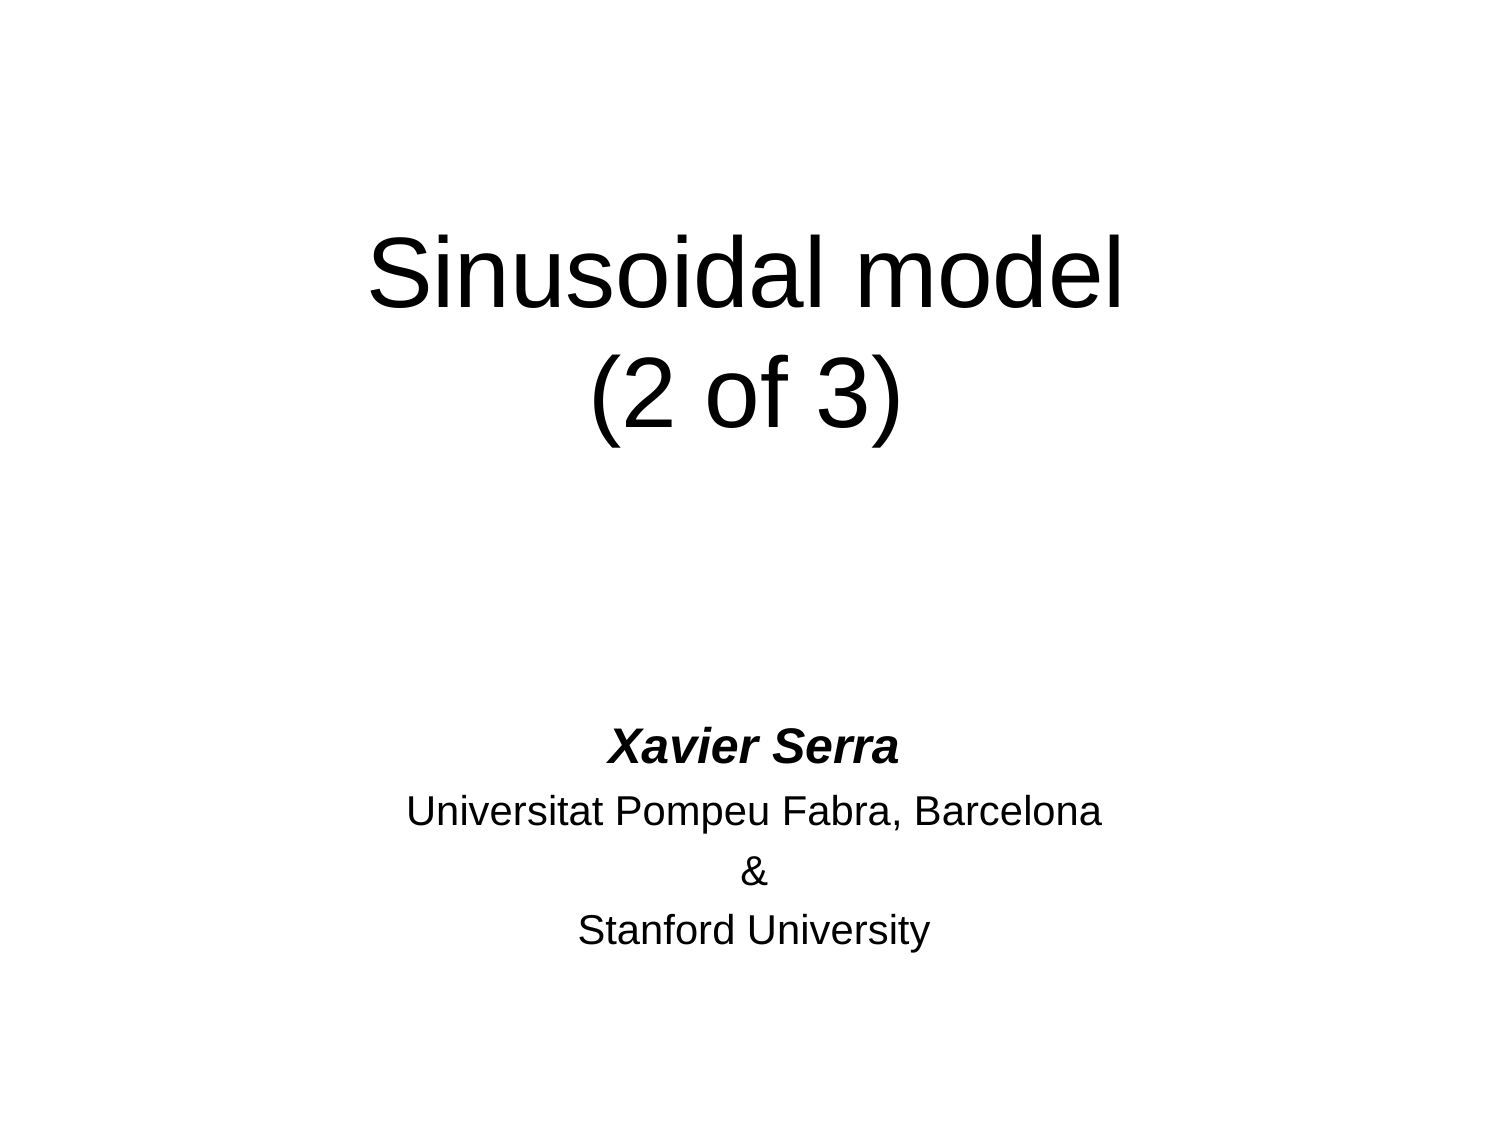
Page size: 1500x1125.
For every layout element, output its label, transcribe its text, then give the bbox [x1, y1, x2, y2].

title Sinusoidal model (2 of 3) [143, 82, 1350, 572]
text_box Xavier Serra Universitat Pompeu Fabra, Barcelona & Stanford University [340, 710, 1169, 901]
